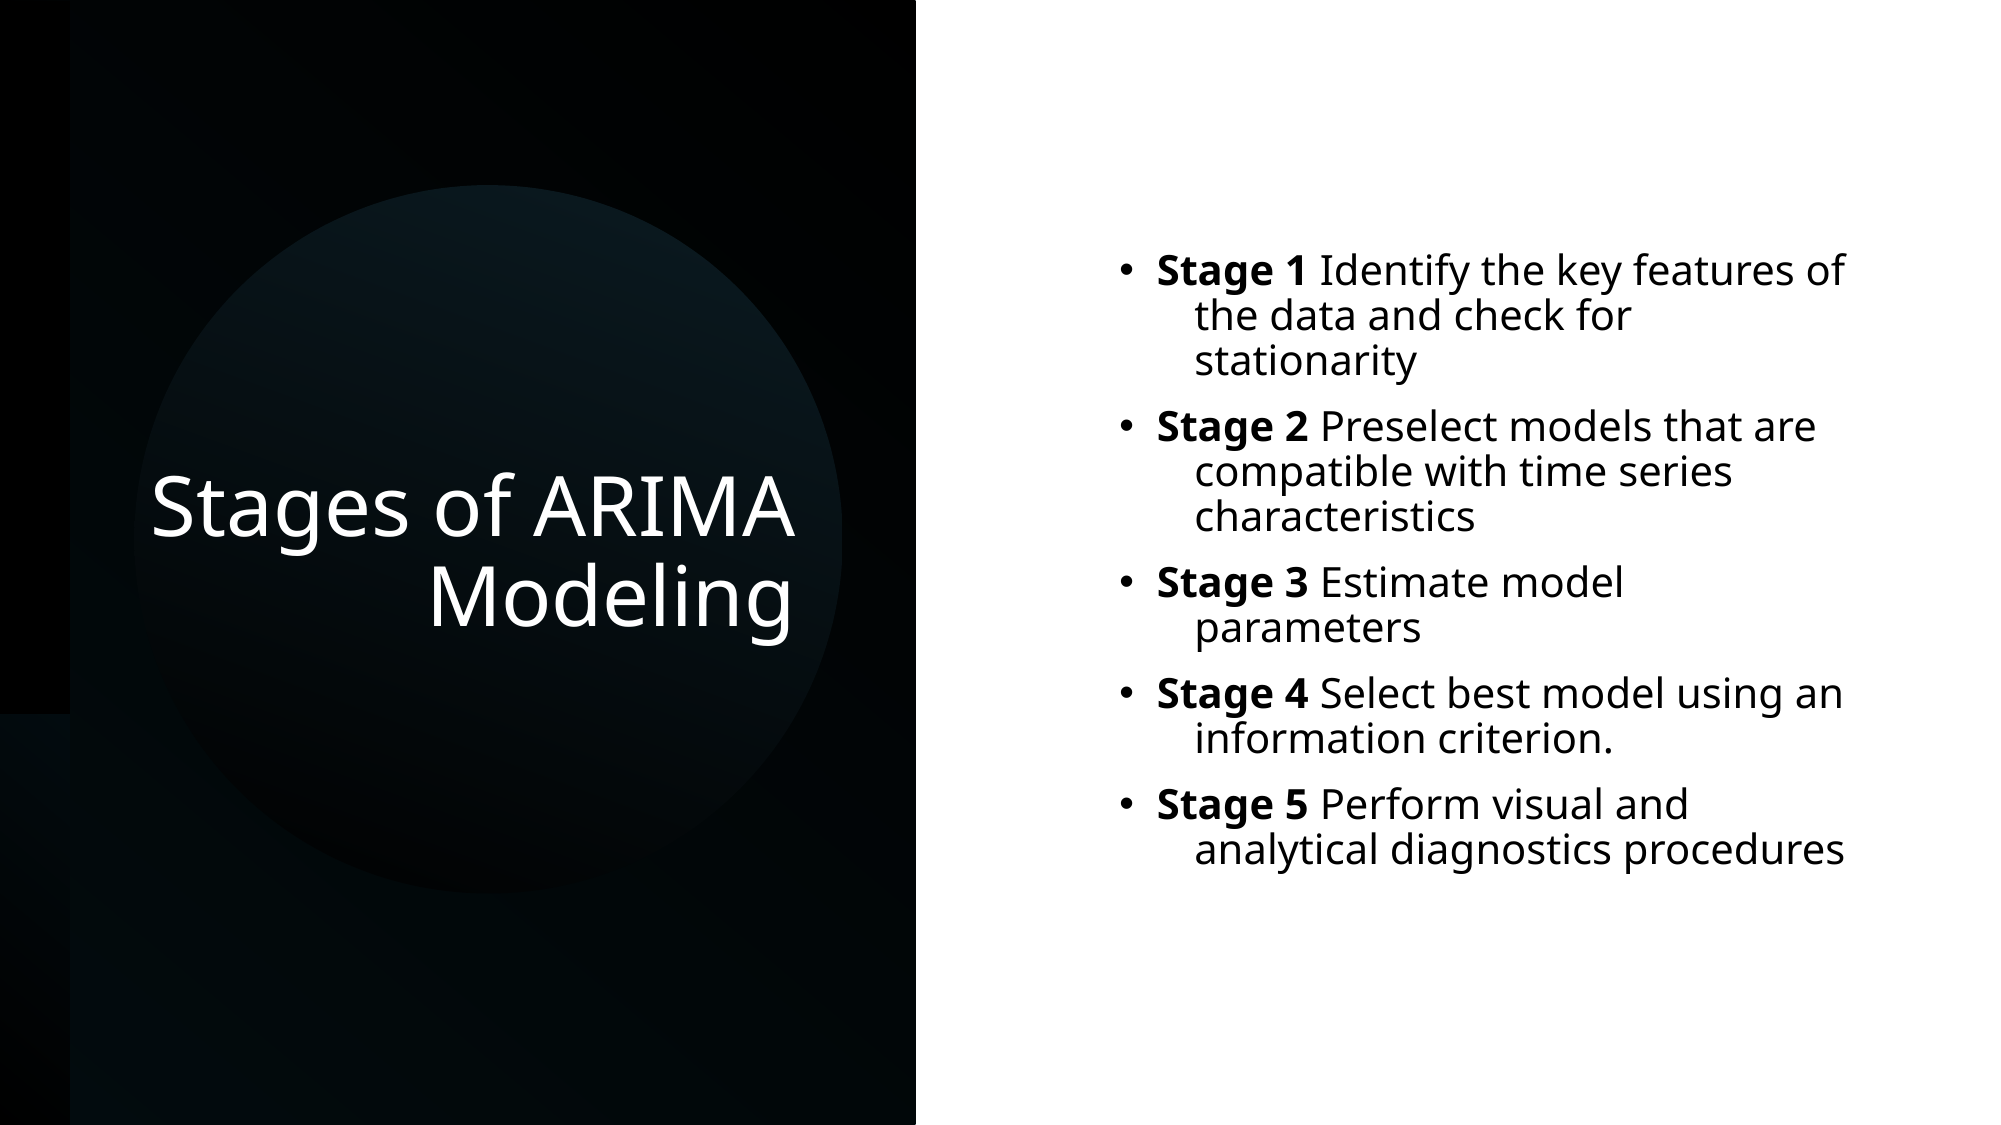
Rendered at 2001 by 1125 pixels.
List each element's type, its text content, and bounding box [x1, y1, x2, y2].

subtitle Stage 1 Identify the key features of the data and check for stationarity Stage 2 Preselect models that are compatible with time series characteristics Stage 3 Estimate model parameters Stage 4 Select best model using an information criterion. Stage 5 Perform visual and analytical diagnostics procedures [1066, 106, 1865, 1017]
text_box [0, 0, 2000, 1125]
title Stages of ARIMA Modeling [135, 96, 830, 652]
